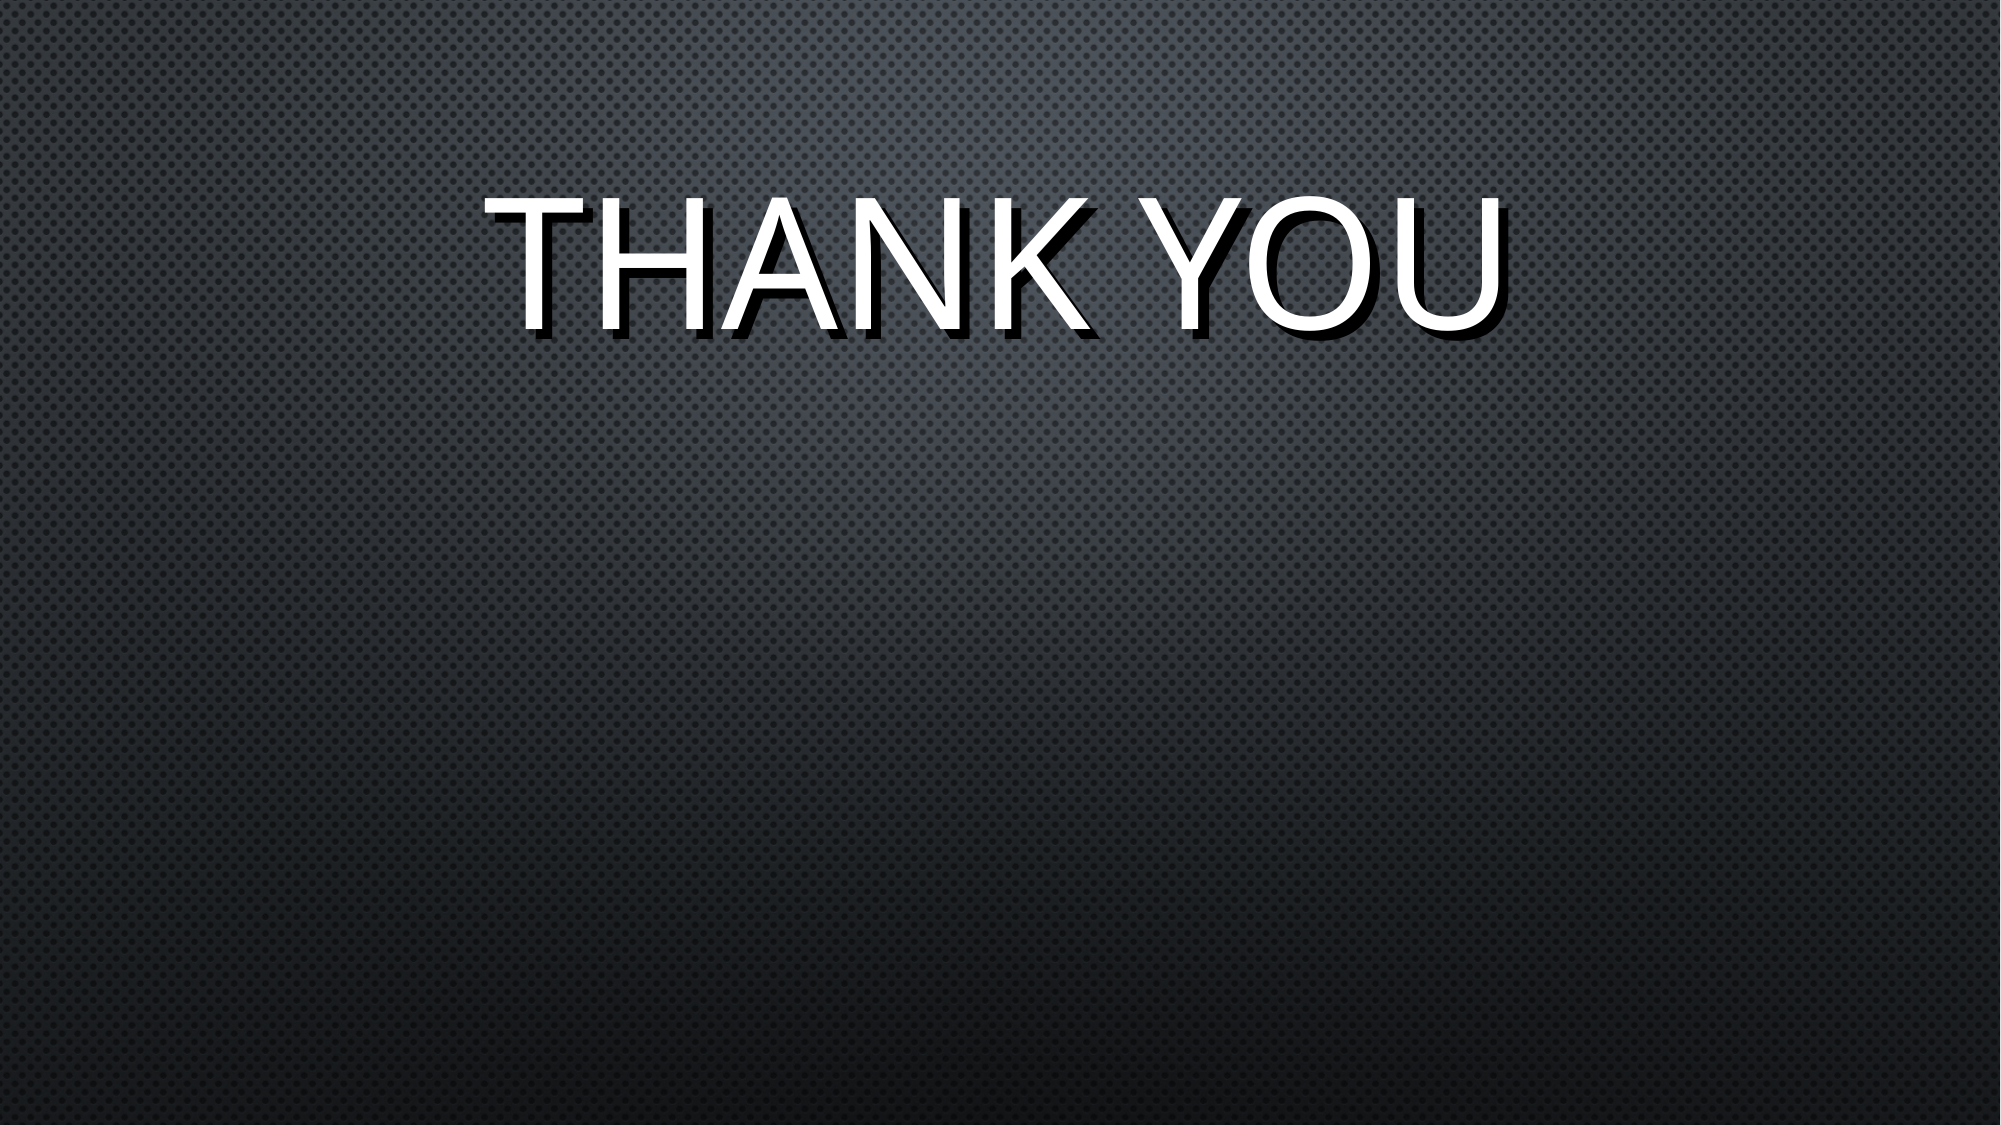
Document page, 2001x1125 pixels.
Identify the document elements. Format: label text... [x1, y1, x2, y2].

title Thank you [187, 99, 1813, 413]
